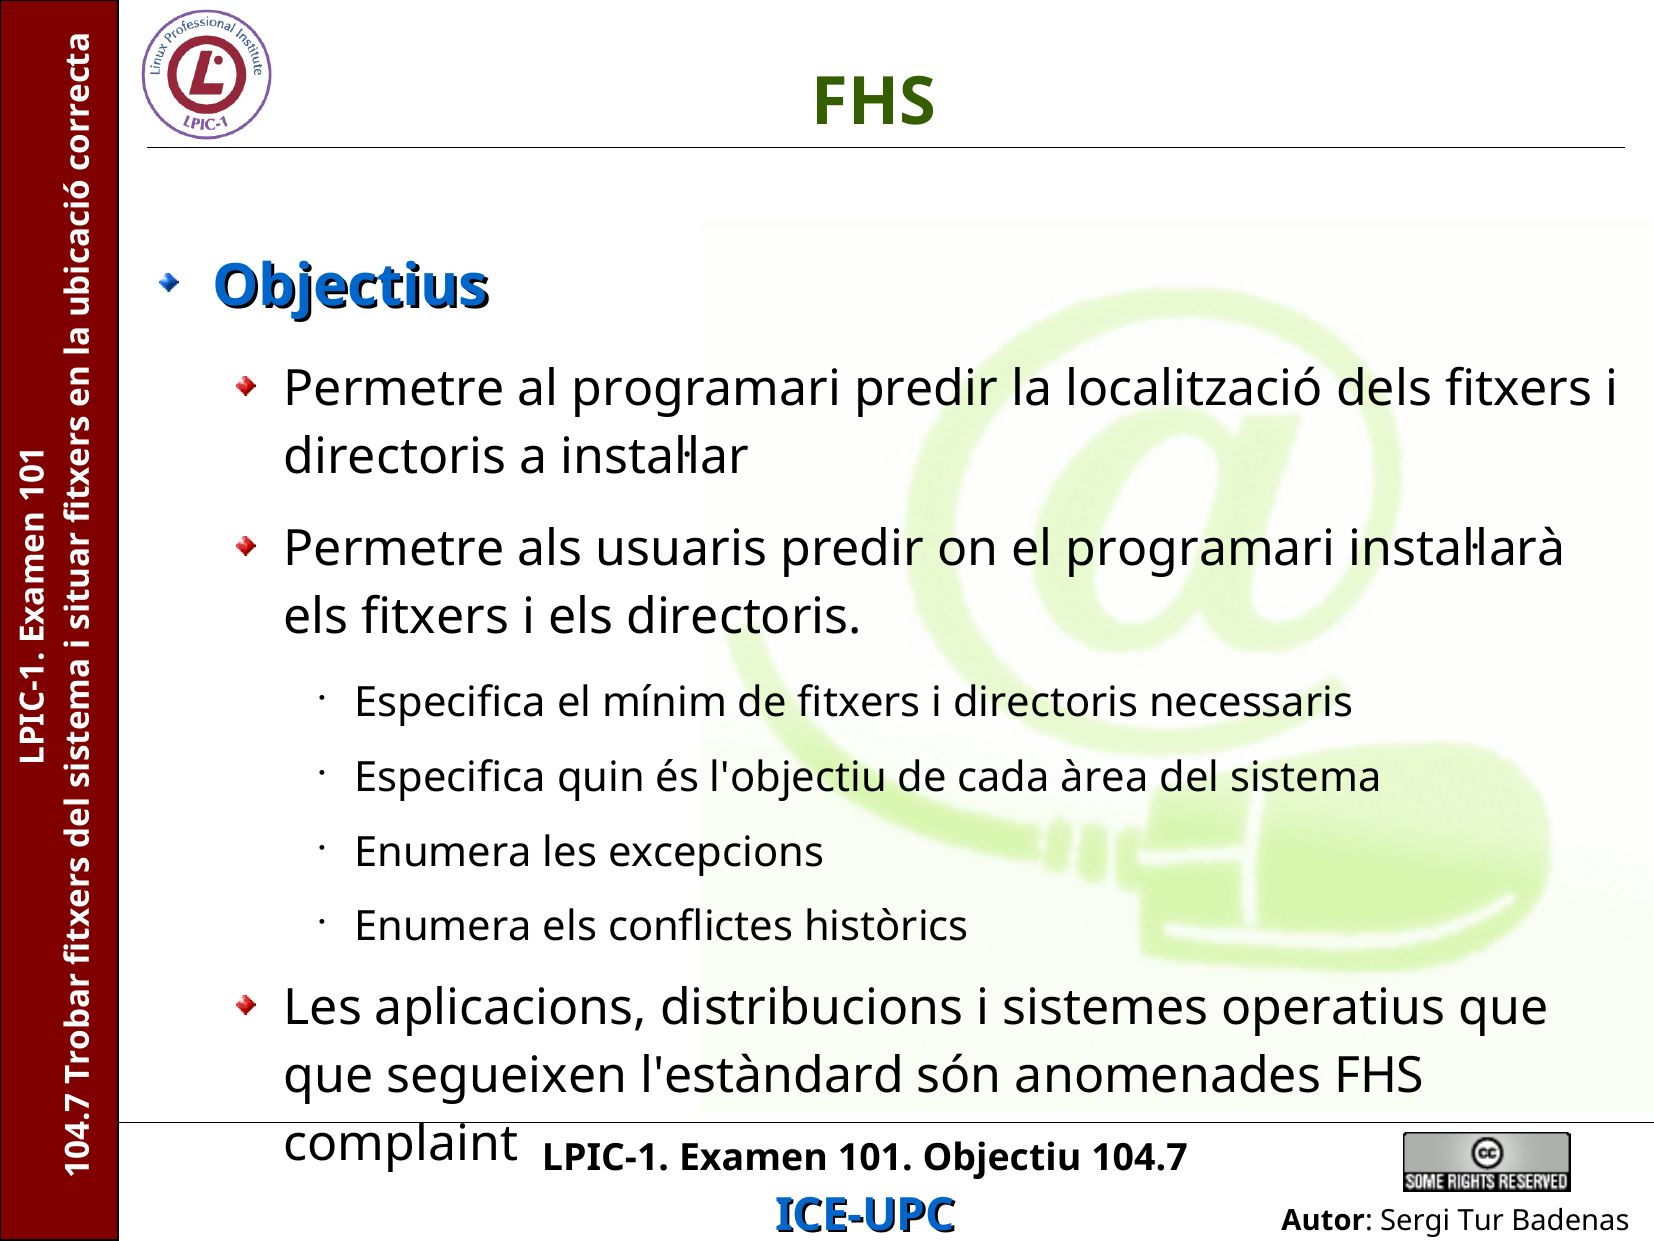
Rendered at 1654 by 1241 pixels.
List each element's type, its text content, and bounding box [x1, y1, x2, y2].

picture [1403, 1163, 1571, 1192]
picture [700, 217, 1654, 1113]
title FHS [129, 49, 1619, 148]
picture [135, 5, 277, 49]
list Objectius Permetre al programari predir la localització dels fitxers i directoris a instal·lar Permetre als usuaris predir on el programari instal·larà els fitxers i els directoris. Especifica el mínim de fitxers i directoris necessaris Especifica quin és l'objectiu de cada àrea del sistema Enumera les excepcions Enumera els conflictes històrics Les aplicacions, distribucions i sistemes operatius que que segueixen l'estàndard són anomenades FHS complaint [141, 242, 1630, 1163]
